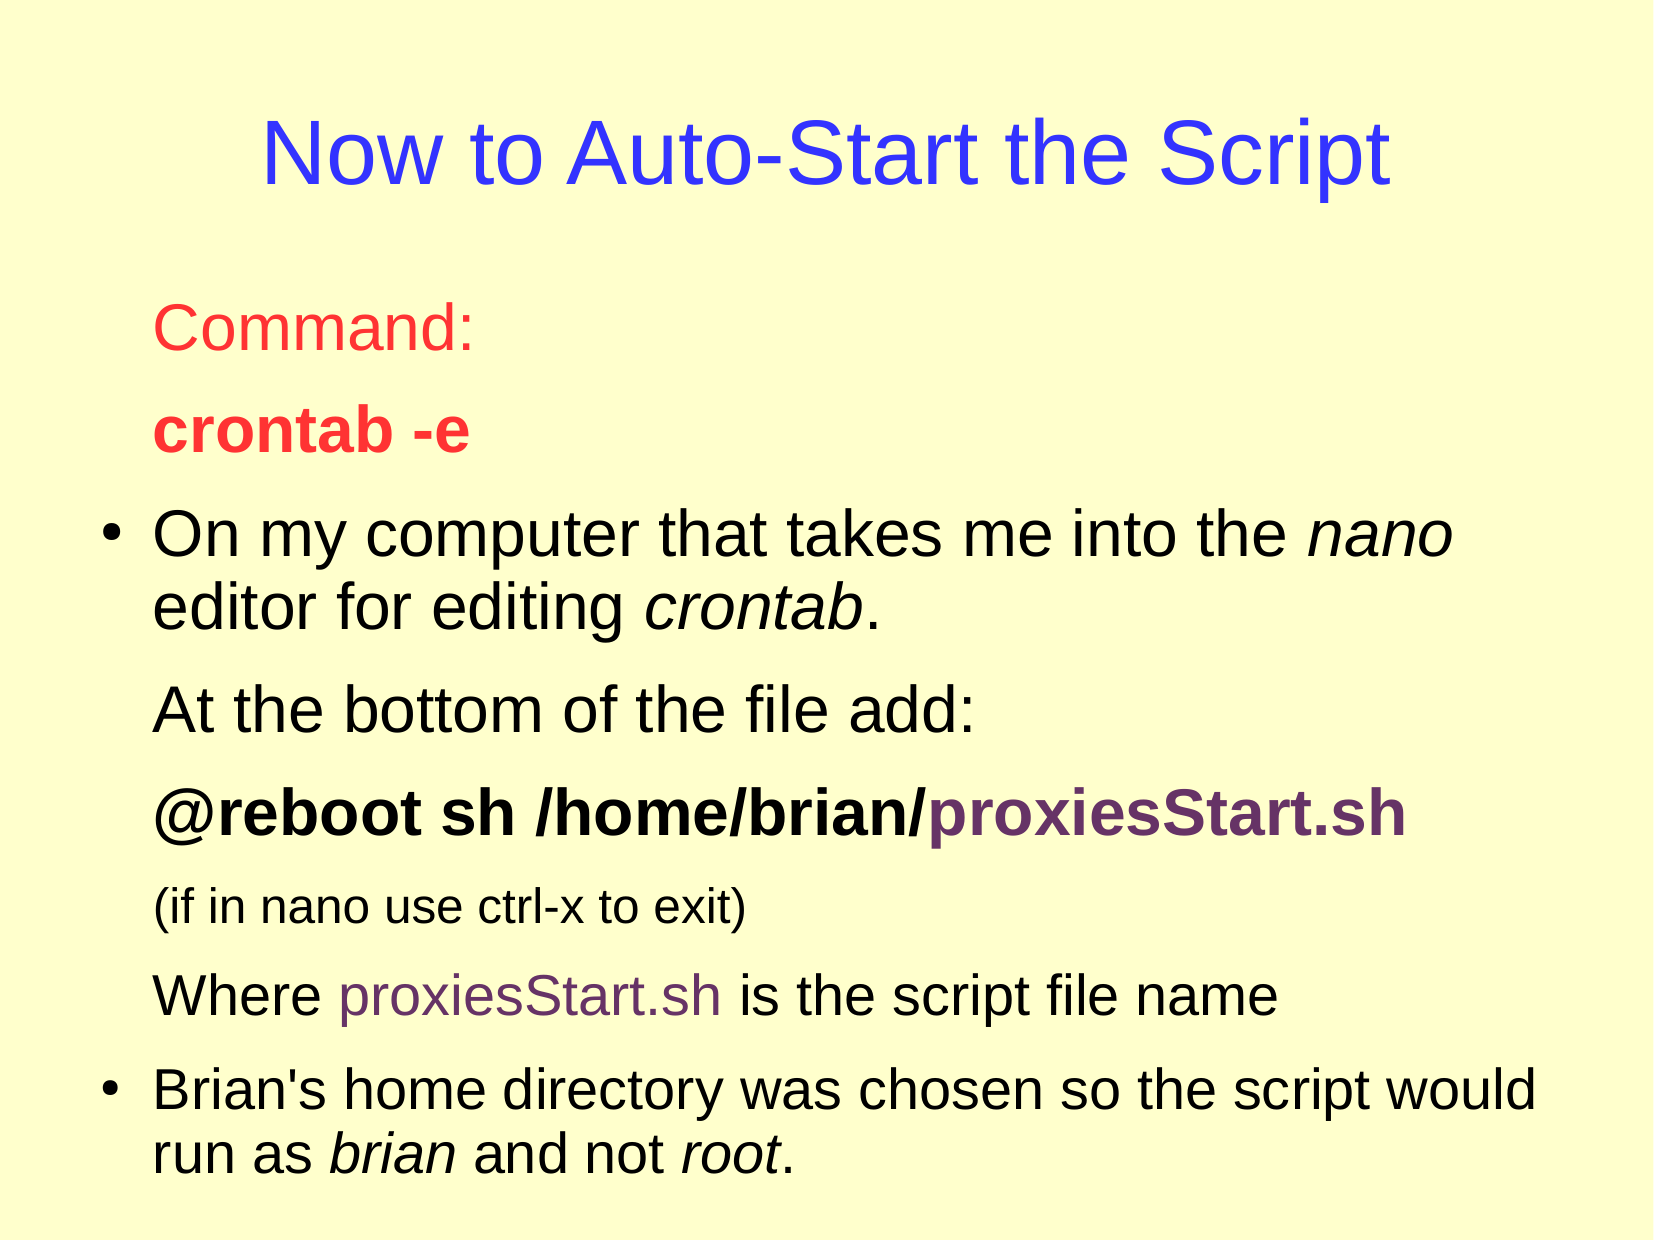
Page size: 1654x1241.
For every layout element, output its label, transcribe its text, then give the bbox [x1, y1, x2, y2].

list Command: crontab -e On my computer that takes me into the nano editor for editing crontab. At the bottom of the file add: @reboot sh /home/brian/proxiesStart.sh (if in nano use ctrl-x to exit) Where proxiesStart.sh is the script file name Brian's home directory was chosen so the script would run as brian and not root. [82, 290, 1571, 1192]
title Now to Auto-Start the Script [82, 49, 1571, 257]
